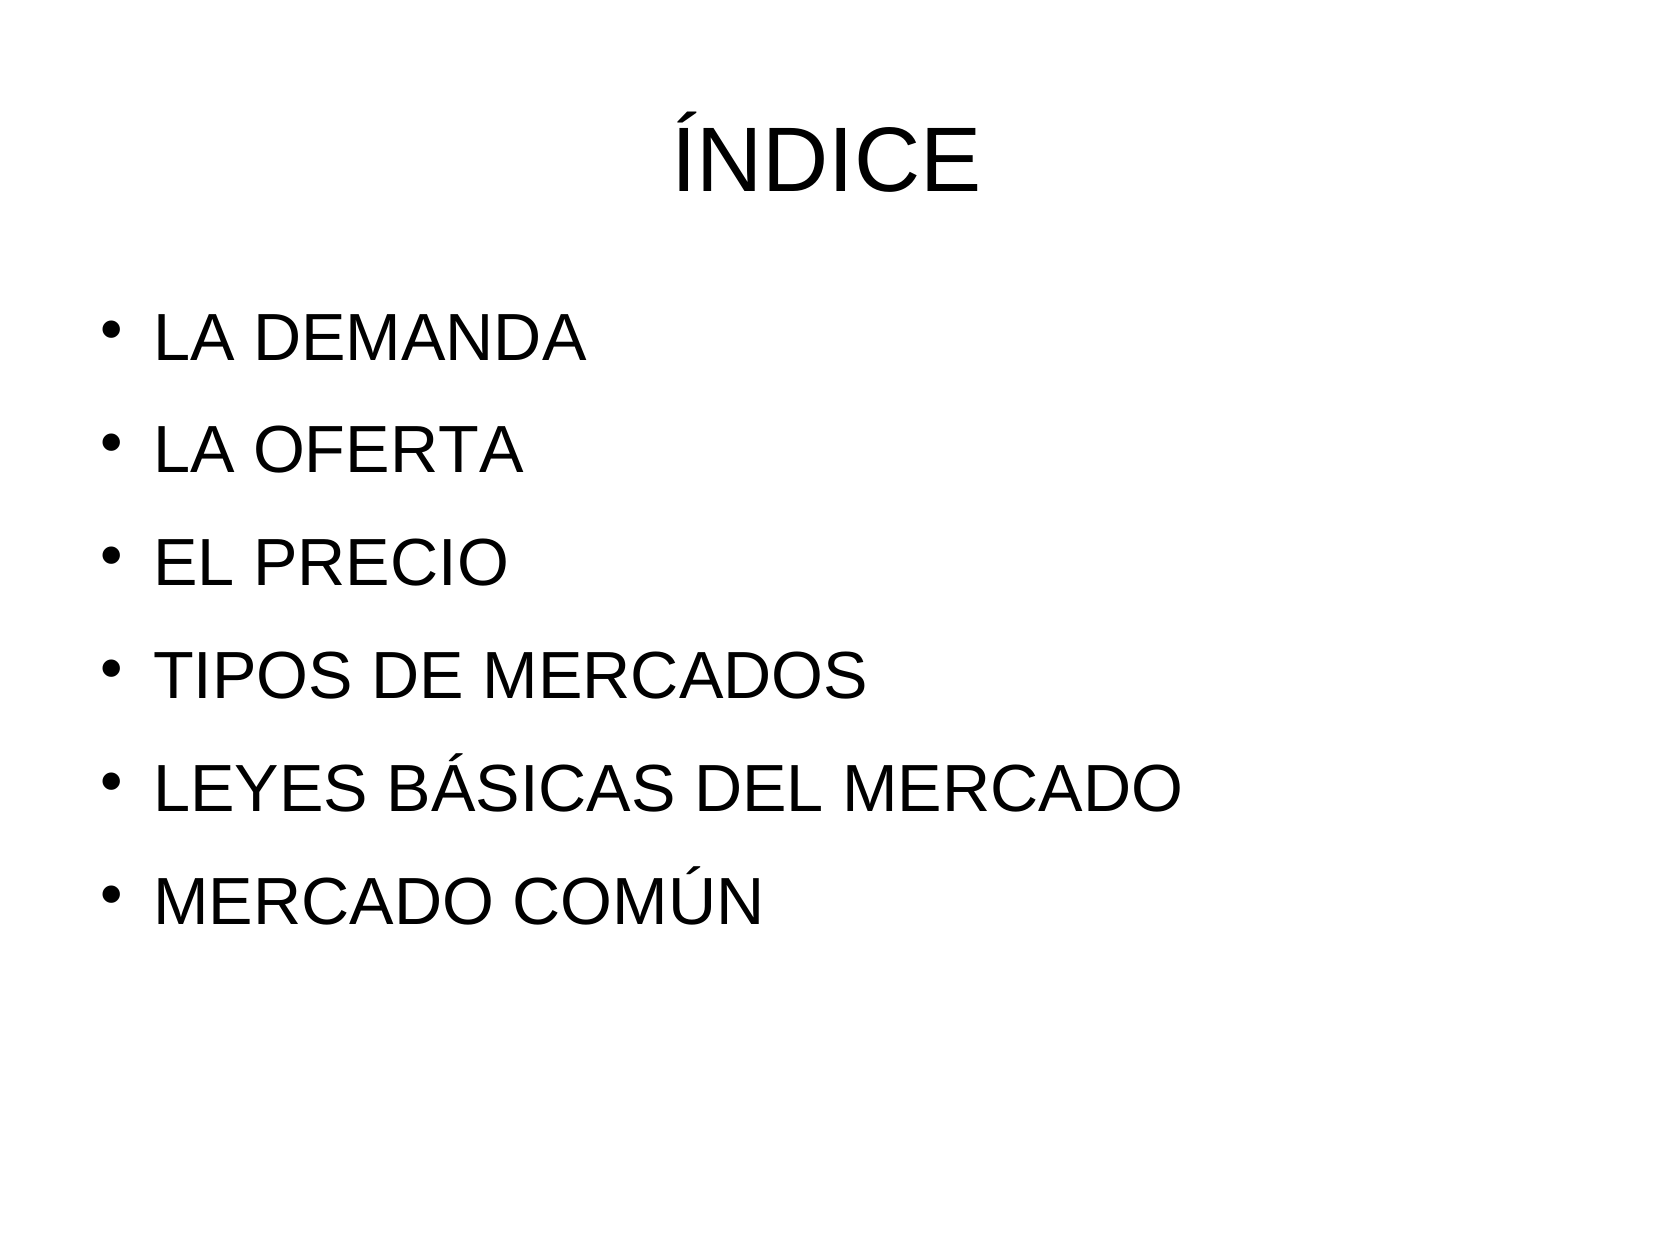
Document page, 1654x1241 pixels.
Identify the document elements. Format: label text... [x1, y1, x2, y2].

list LA DEMANDA LA OFERTA EL PRECIO TIPOS DE MERCADOS LEYES BÁSICAS DEL MERCADO MERCADO COMÚN [82, 290, 1571, 1109]
title ÍNDICE [82, 49, 1571, 257]
